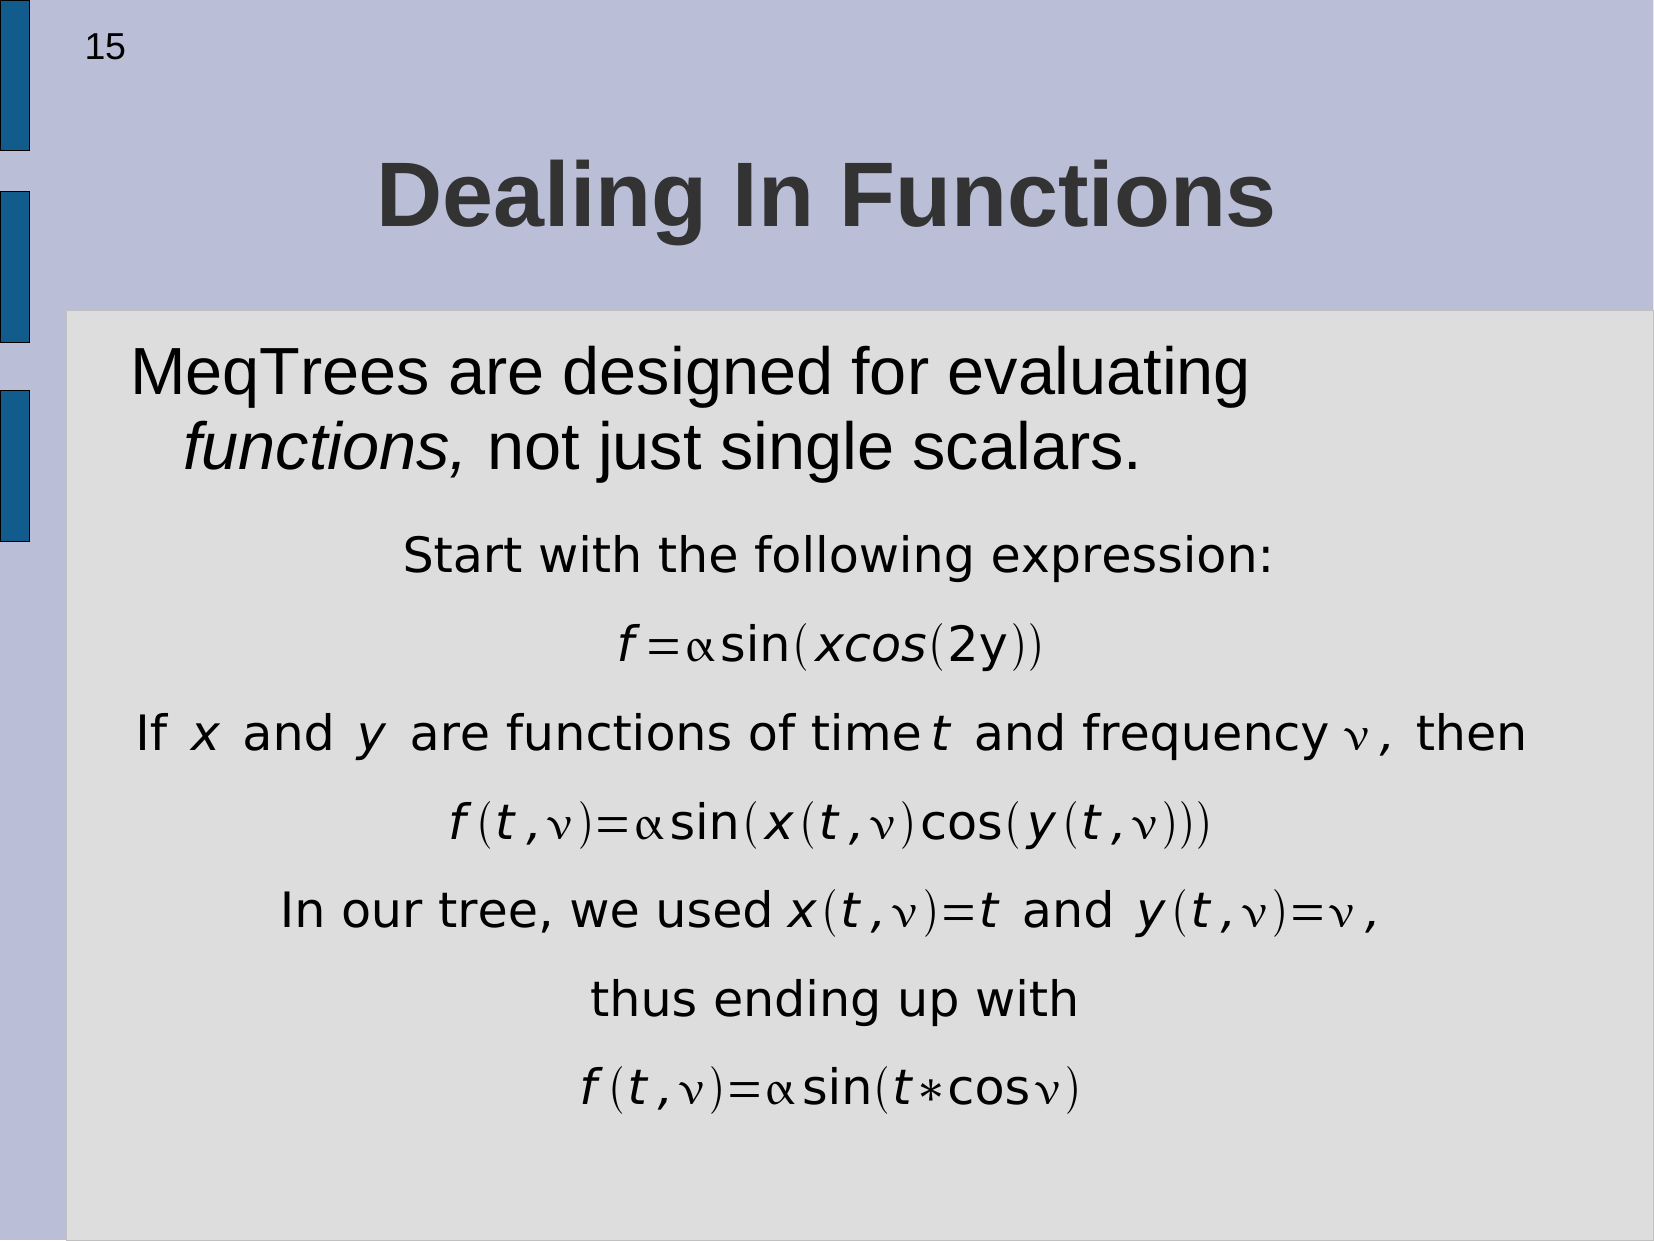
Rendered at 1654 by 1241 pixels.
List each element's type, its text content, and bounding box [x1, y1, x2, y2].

text_box <number> [108, 18, 232, 92]
chart [129, 504, 1531, 1212]
list MeqTrees are designed for evaluating functions, not just single scalars. [112, 334, 1525, 532]
title Dealing In Functions [121, 91, 1534, 299]
